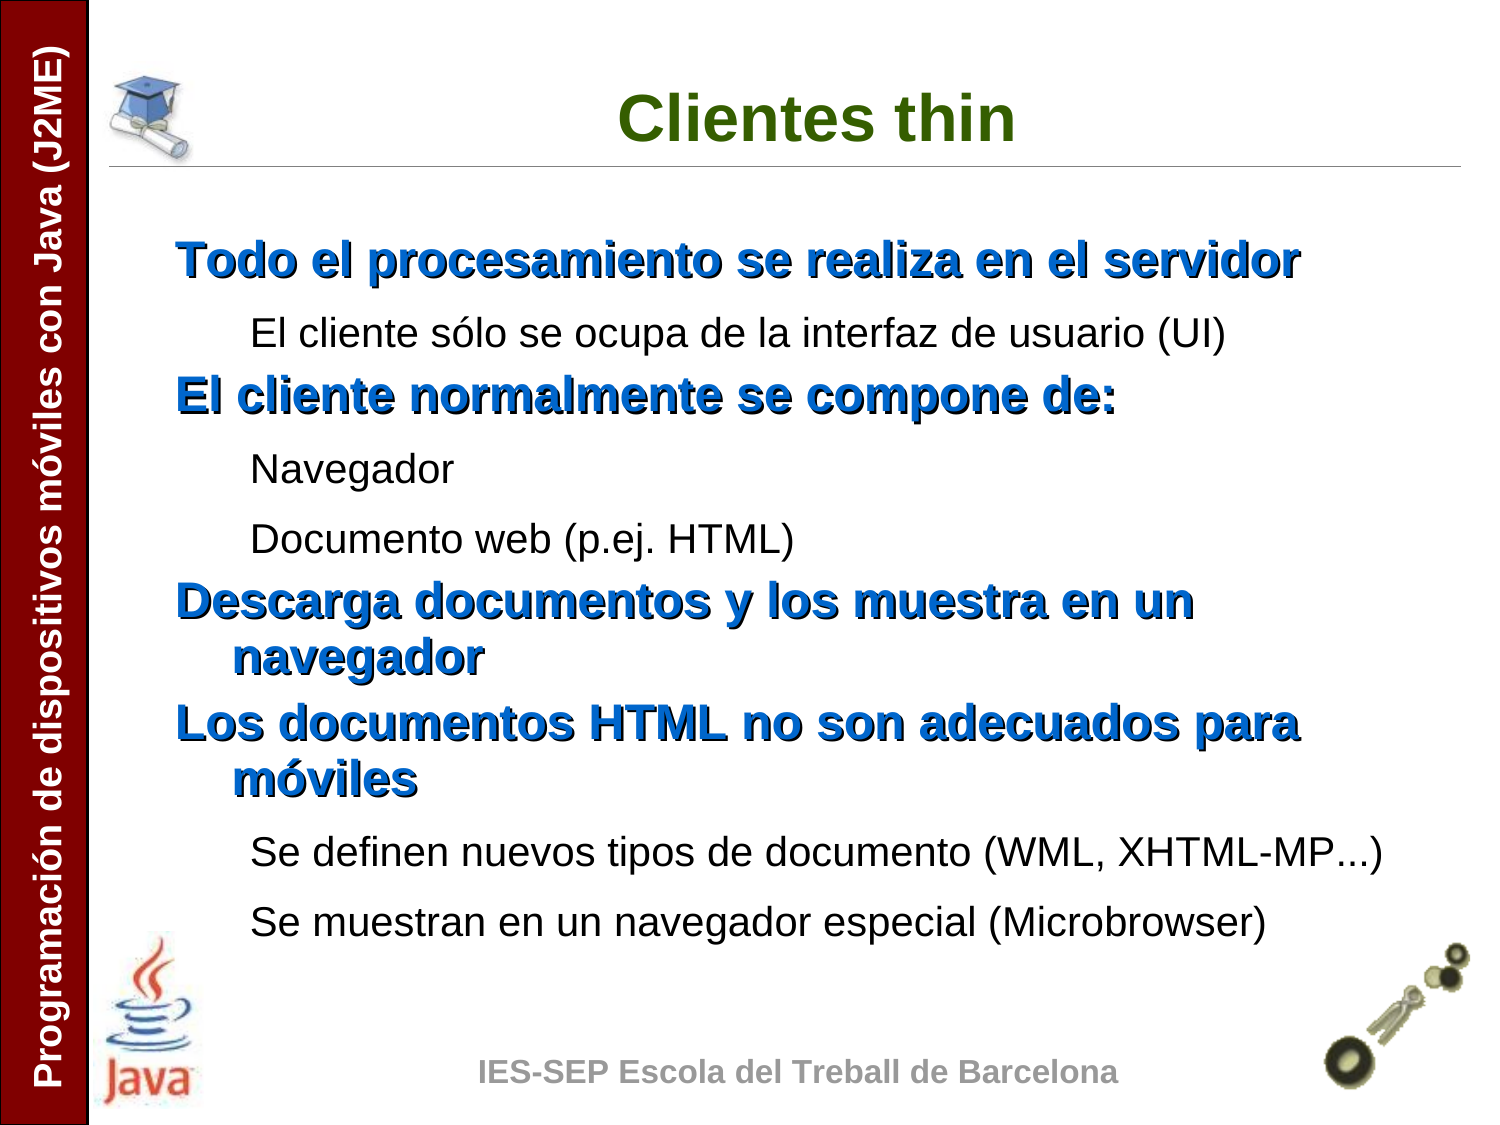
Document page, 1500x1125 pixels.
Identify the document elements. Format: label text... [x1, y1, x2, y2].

picture [93, 61, 206, 174]
title Clientes thin [211, 75, 1424, 163]
list Todo el procesamiento se realiza en el servidor El cliente sólo se ocupa de la interfaz de usuario (UI) El cliente normalmente se compone de: Navegador Documento web (p.ej. HTML) Descarga documentos y los muestra en un navegador Los documentos HTML no son adecuados para móviles Se definen nuevos tipos de documento (WML, XHTML-MP...) Se muestran en un navegador especial (Microbrowser) [174, 230, 1451, 994]
picture [93, 931, 204, 1109]
picture [1322, 939, 1471, 1094]
